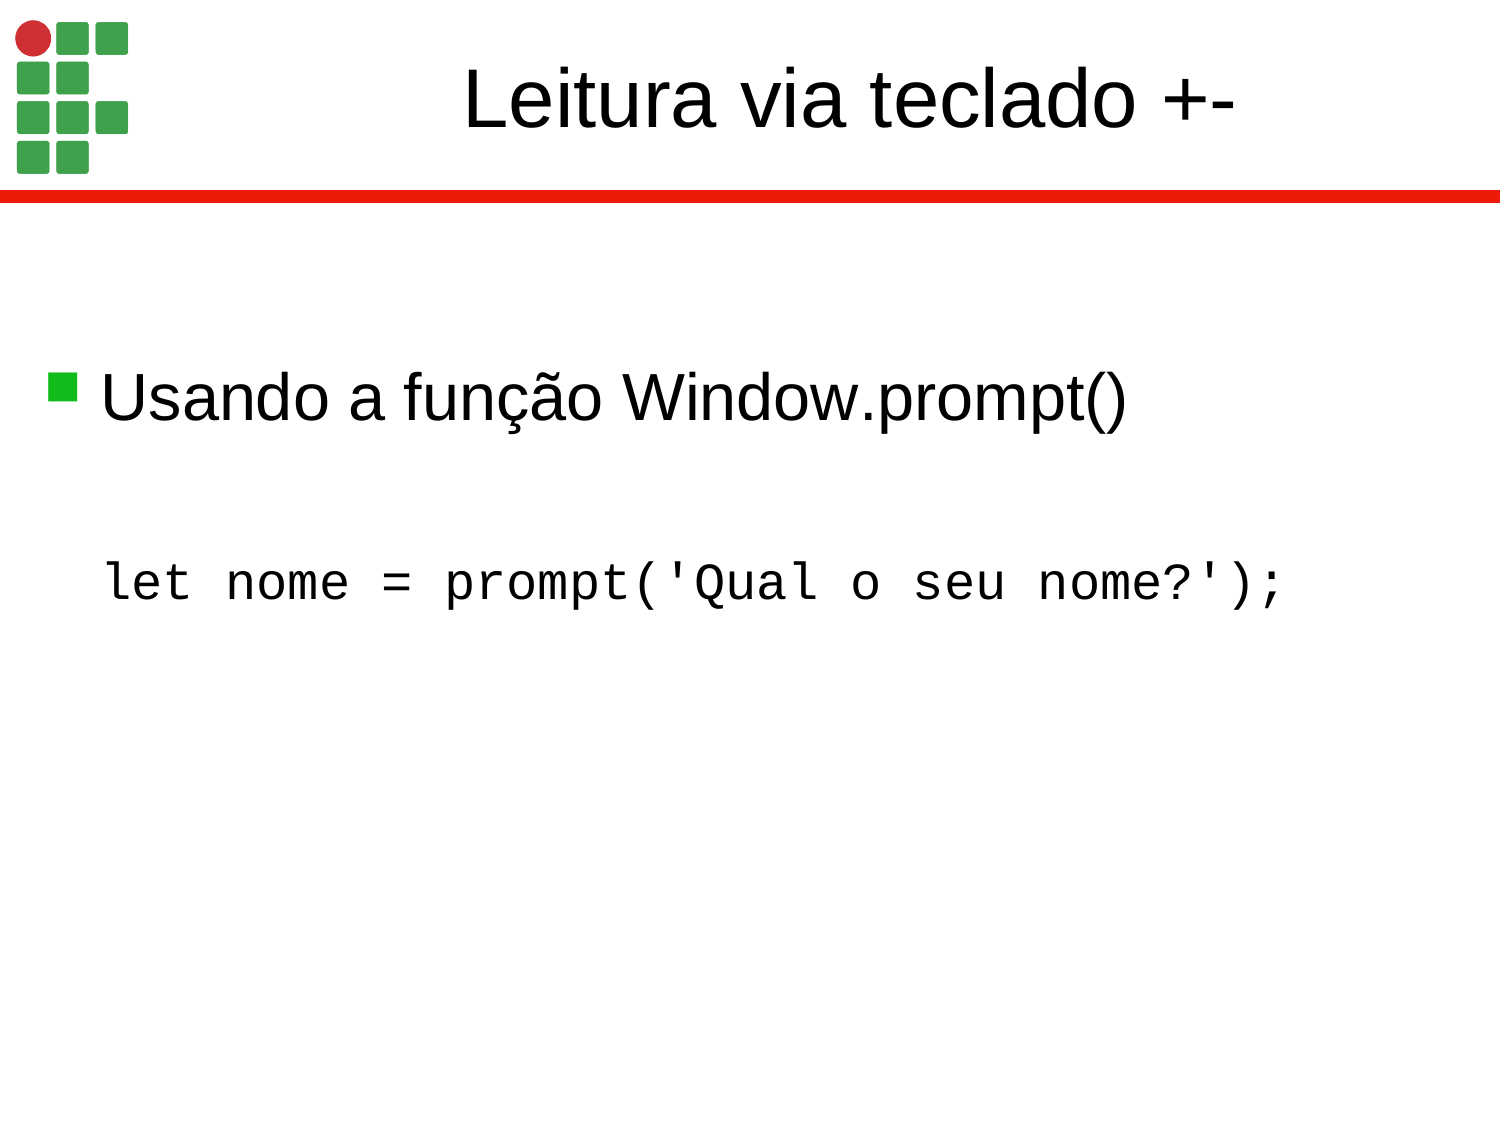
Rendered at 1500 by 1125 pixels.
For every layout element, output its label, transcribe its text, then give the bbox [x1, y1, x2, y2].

picture [14, 16, 130, 178]
title Leitura via teclado +- [230, 0, 1471, 202]
list Usando a função Window.prompt() let nome = prompt('Qual o seu nome?'); [29, 207, 1471, 1087]
